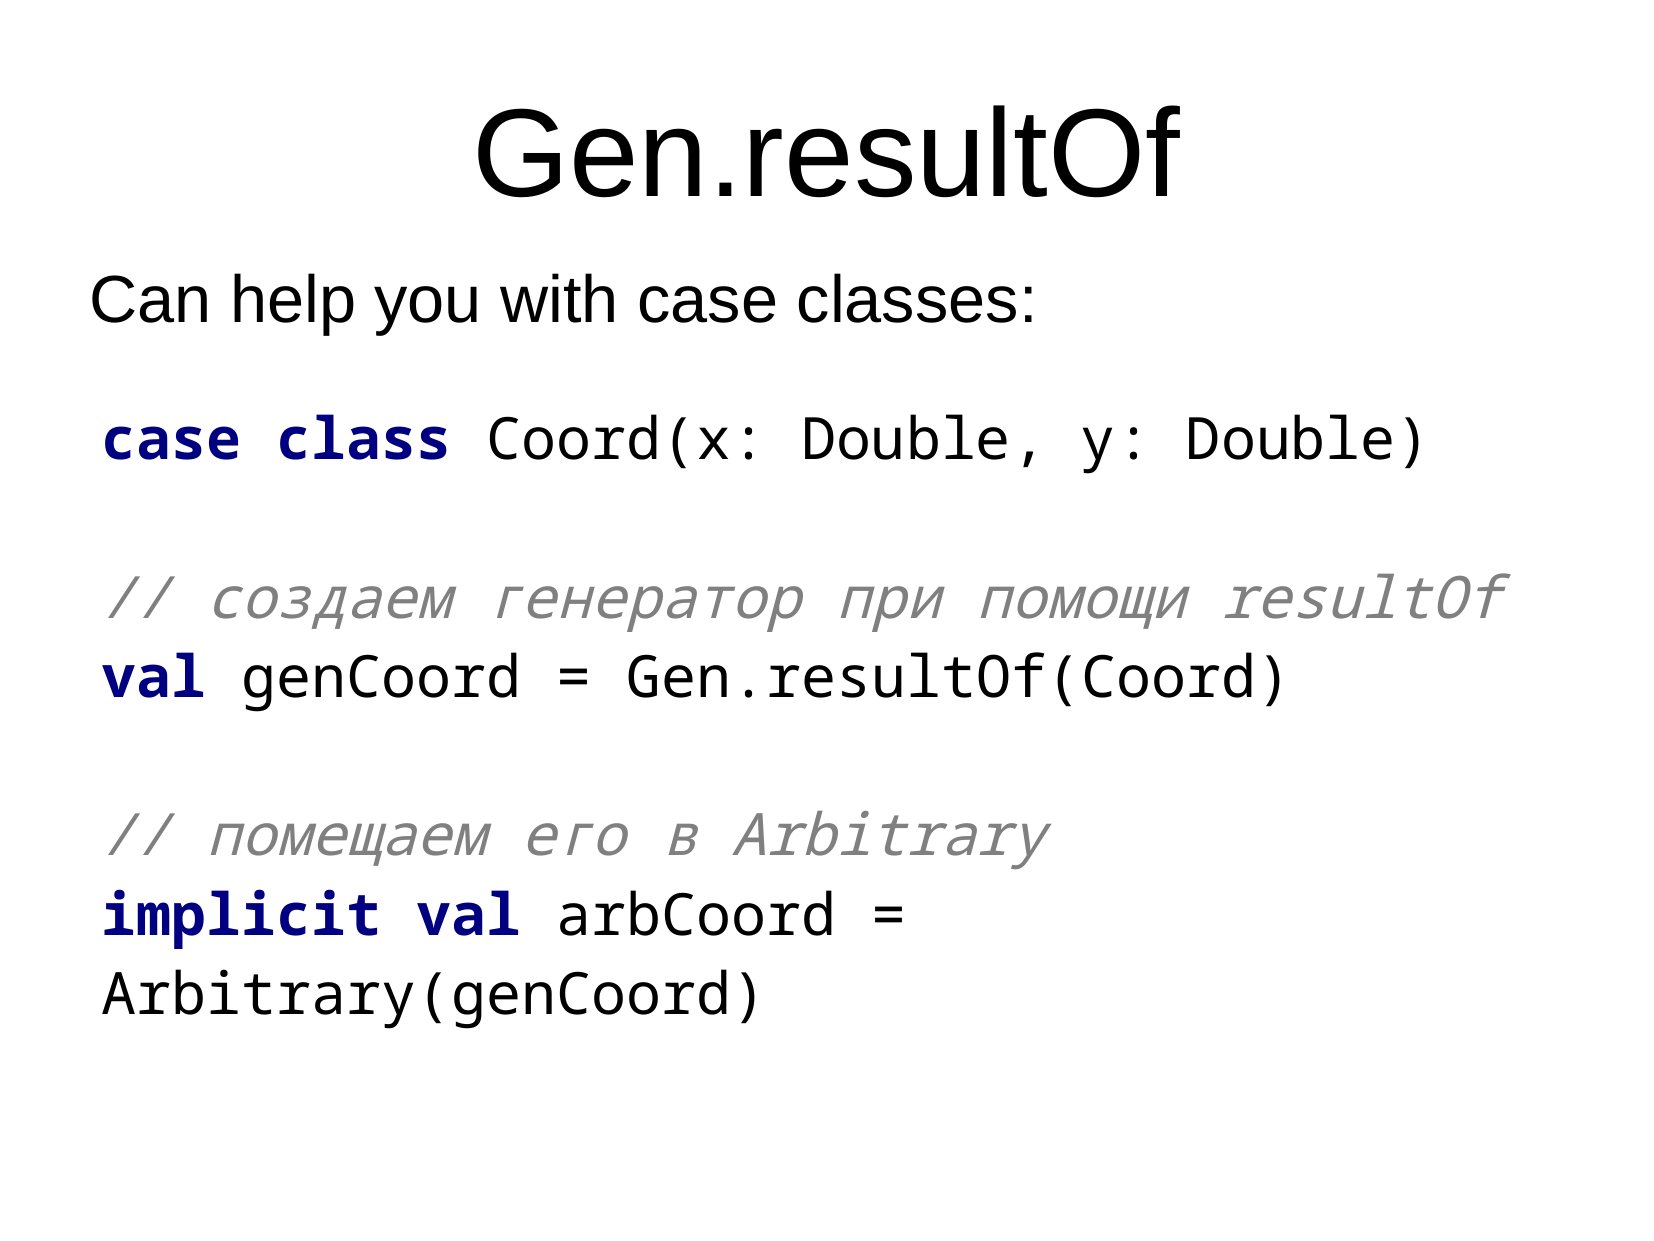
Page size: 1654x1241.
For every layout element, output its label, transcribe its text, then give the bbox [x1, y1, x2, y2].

text_box case class Coord(x: Double, y: Double) // создаем генератор при помощи resultOf val genCoord = Gen.resultOf(Coord) // помещаем его в Arbitrary implicit val arbCoord = Arbitrary(genCoord) [86, 390, 1576, 916]
text_box Can help you with case classes: [75, 255, 1561, 451]
title Gen.resultOf [82, 49, 1571, 257]
